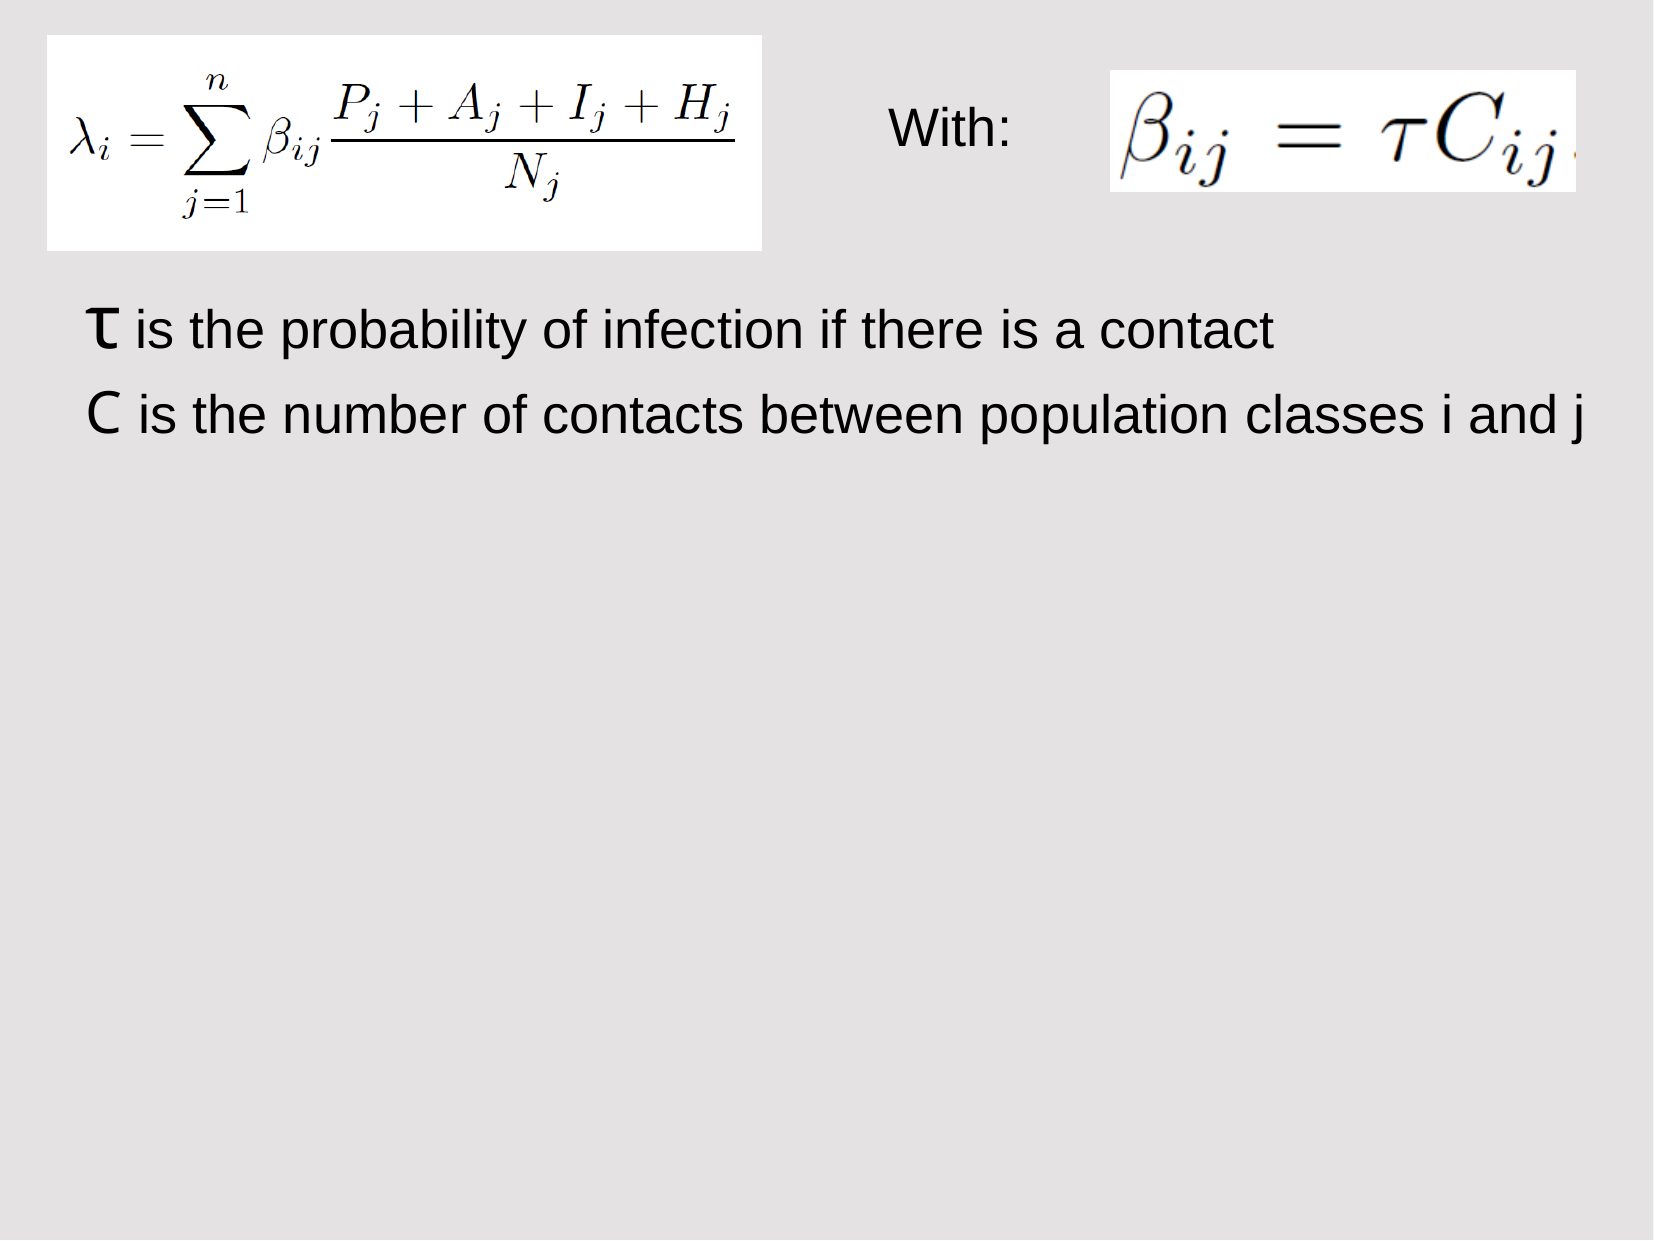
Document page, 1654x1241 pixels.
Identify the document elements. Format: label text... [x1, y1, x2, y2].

picture [1110, 70, 1576, 192]
text_box With: [874, 90, 1028, 166]
picture [47, 35, 762, 251]
text_box τ is the probability of infection if there is a contact C is the number of contacts between population classes i and j [70, 261, 1619, 417]
